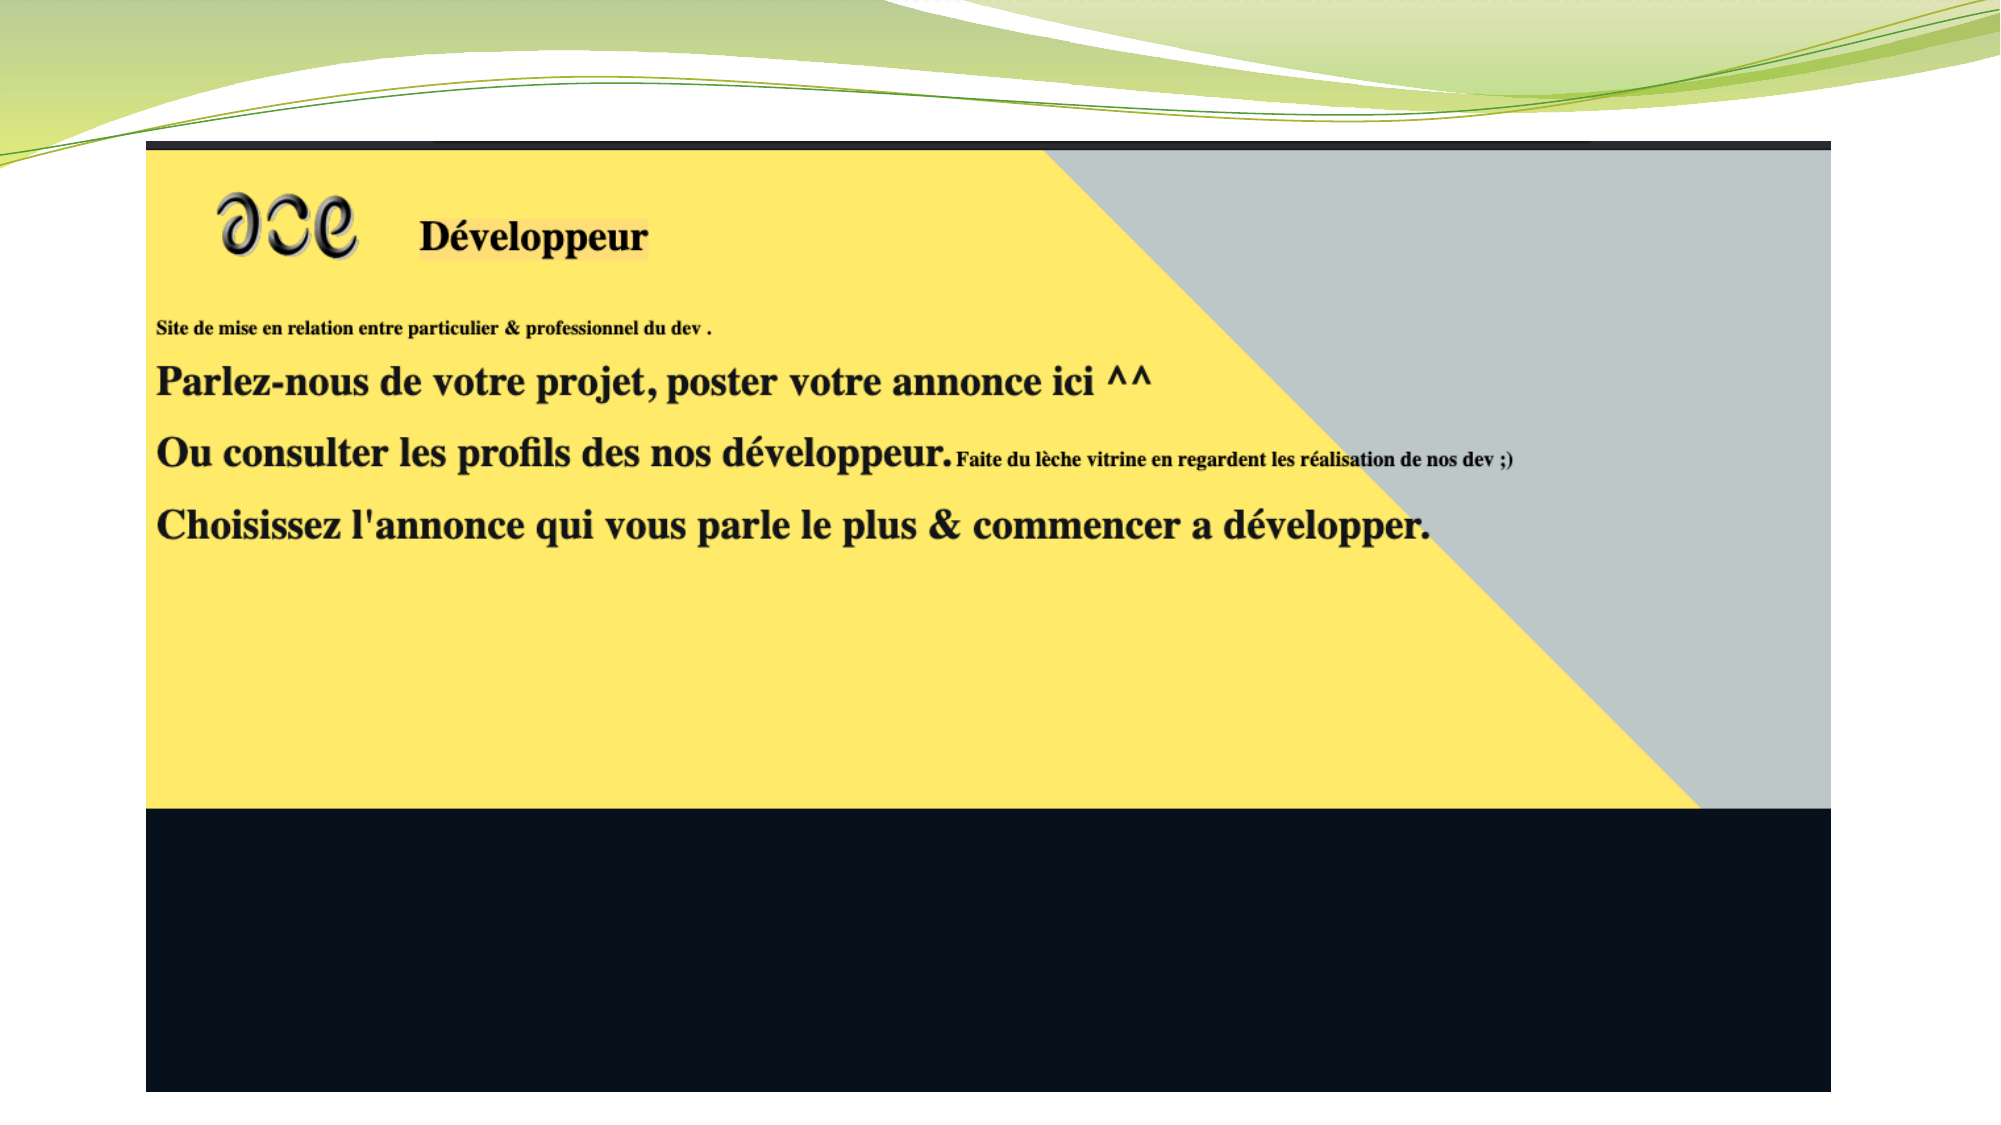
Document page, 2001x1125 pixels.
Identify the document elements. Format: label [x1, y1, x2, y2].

picture [146, 141, 1831, 1092]
